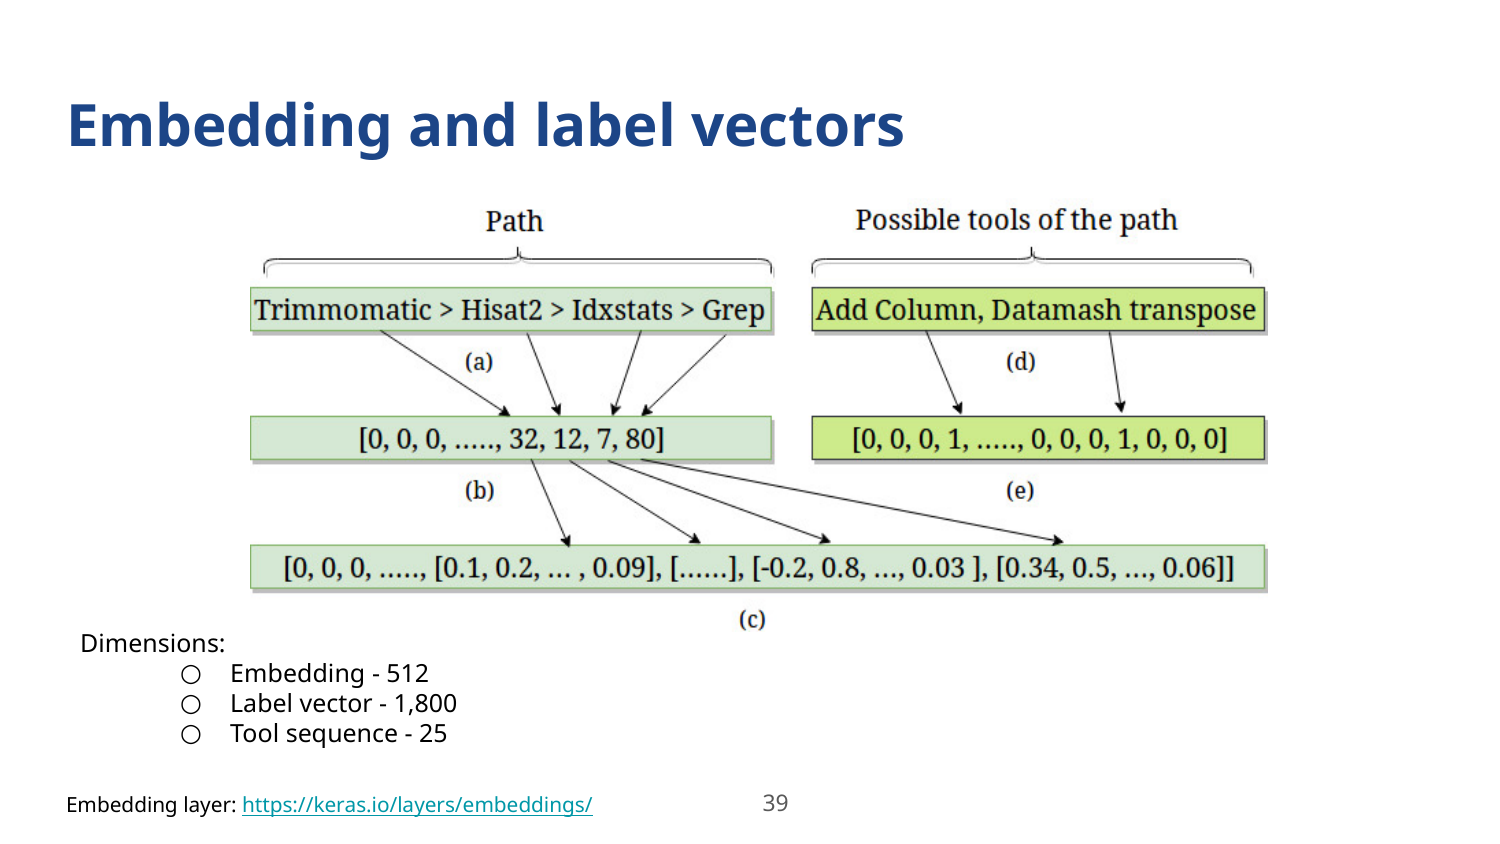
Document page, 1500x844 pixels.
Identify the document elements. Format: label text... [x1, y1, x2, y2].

title Embedding and label vectors [51, 72, 1449, 167]
picture [250, 187, 1268, 632]
text_box Embedding layer: https://keras.io/layers/embeddings/ [51, 777, 663, 830]
slide_number <number> [714, 771, 805, 837]
text_box Dimensions: Embedding - 512 Label vector - 1,800 Tool sequence - 25 [65, 597, 600, 777]
